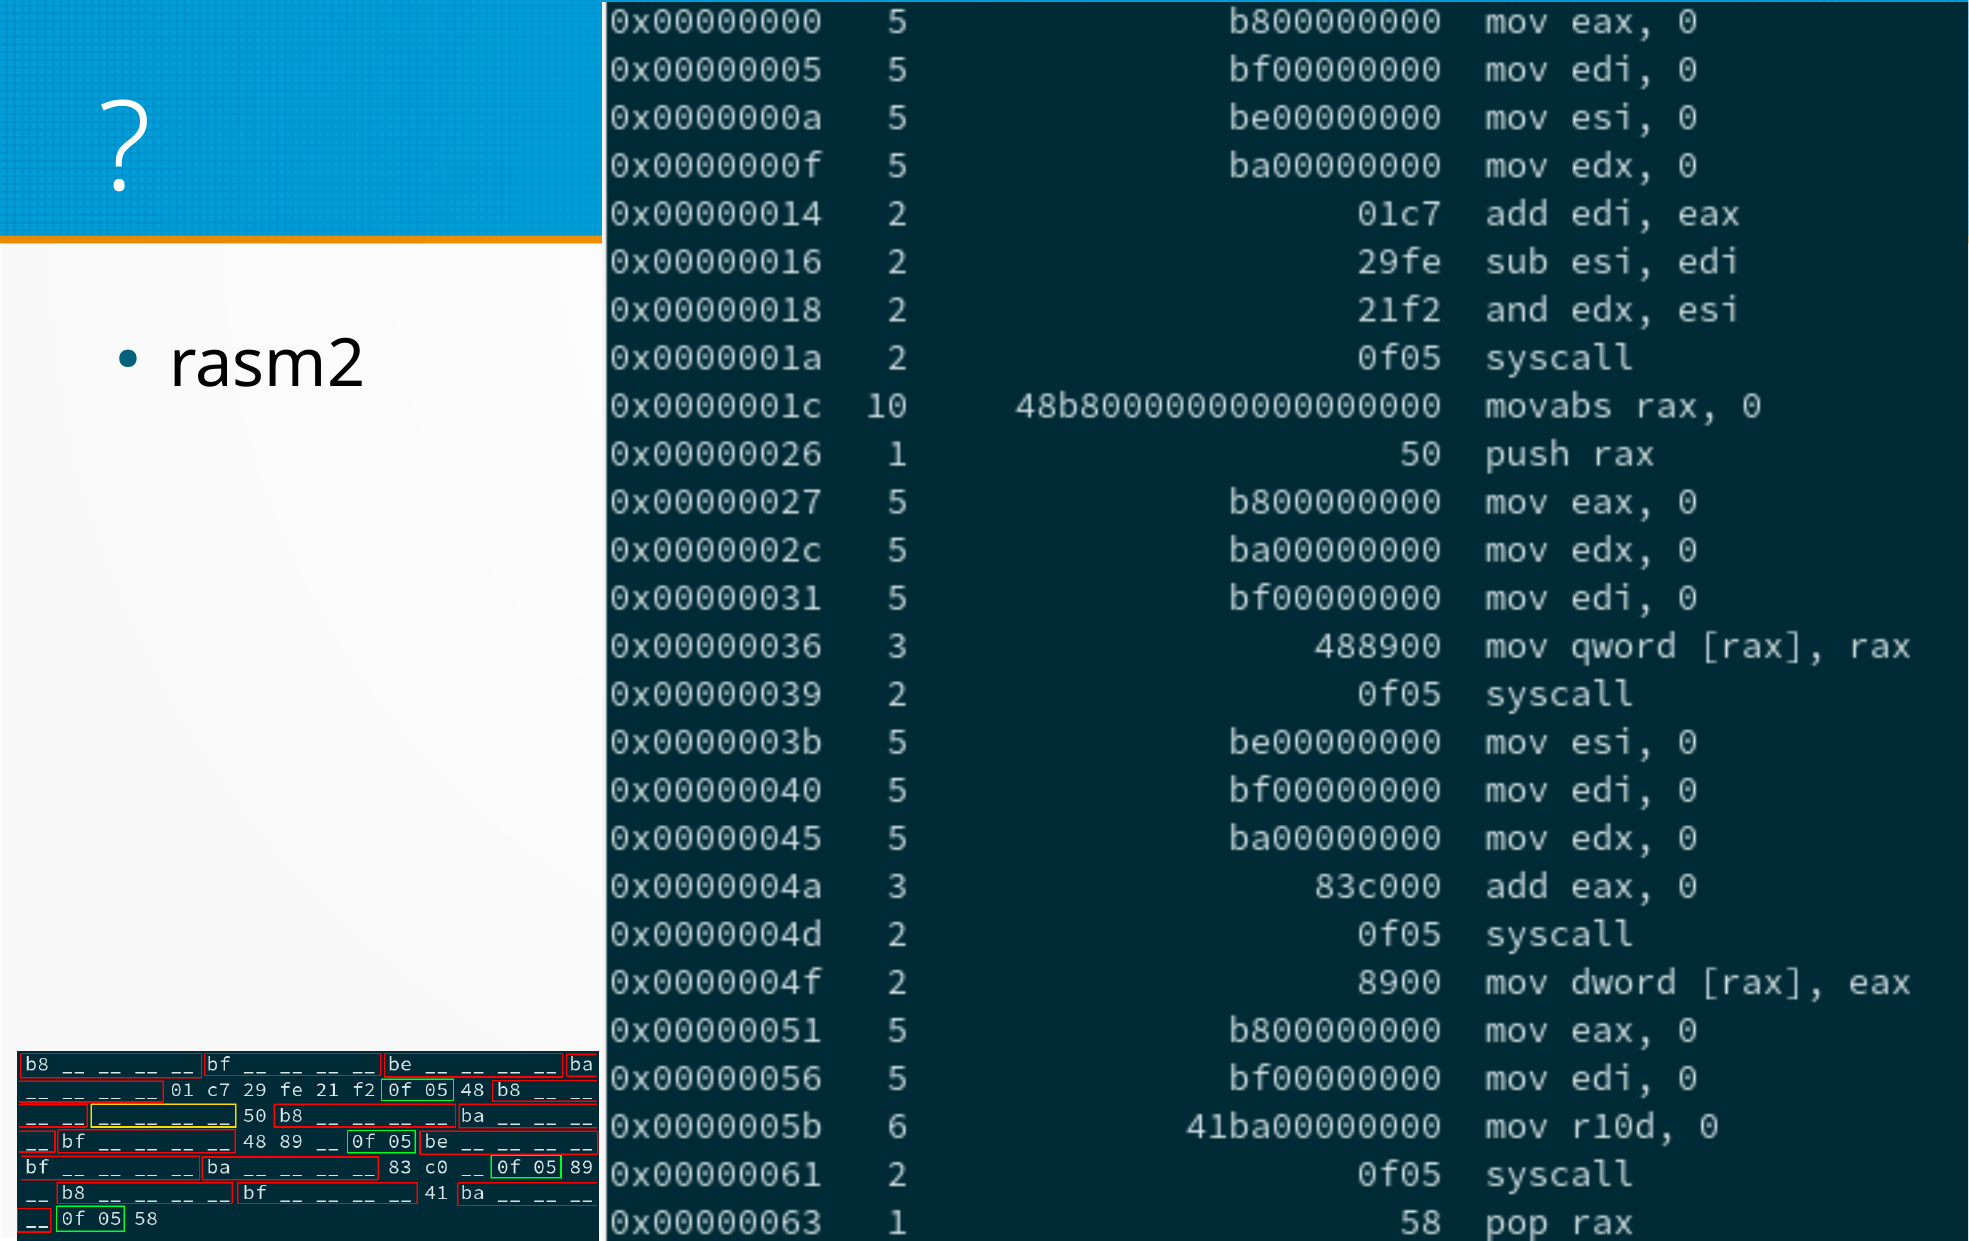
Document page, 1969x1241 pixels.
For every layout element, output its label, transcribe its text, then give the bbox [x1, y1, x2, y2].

picture [1316, 9, 1333, 33]
picture [1528, 62, 1548, 81]
picture [612, 297, 628, 322]
picture [1402, 246, 1421, 274]
picture [718, 297, 735, 322]
picture [633, 591, 649, 610]
picture [676, 778, 692, 802]
picture [633, 303, 649, 322]
picture [740, 874, 756, 898]
picture [654, 1018, 671, 1042]
picture [782, 1018, 799, 1042]
picture [804, 727, 822, 754]
picture [1765, 975, 1782, 994]
picture [654, 345, 671, 370]
picture [1402, 206, 1418, 226]
picture [740, 922, 756, 946]
picture [718, 826, 735, 850]
picture [1572, 879, 1591, 898]
picture [612, 489, 628, 514]
picture [697, 826, 714, 850]
picture [889, 1066, 906, 1090]
picture [1487, 879, 1504, 898]
picture [1359, 489, 1376, 514]
picture [1316, 393, 1333, 418]
picture [1402, 826, 1418, 850]
picture [1640, 172, 1650, 186]
picture [1616, 591, 1629, 610]
picture [633, 1071, 649, 1090]
picture [888, 9, 906, 33]
picture [676, 1114, 692, 1138]
picture [718, 9, 735, 33]
picture [0, 3, 607, 1241]
picture [718, 922, 735, 946]
picture [654, 9, 671, 33]
picture [783, 201, 799, 226]
picture [1402, 922, 1418, 946]
picture [654, 1162, 671, 1186]
picture [676, 153, 692, 178]
title ? [98, 19, 602, 227]
picture [1485, 975, 1527, 994]
picture [1381, 1159, 1400, 1186]
picture [1528, 783, 1549, 802]
picture [697, 345, 714, 370]
picture [783, 345, 799, 370]
picture [1528, 543, 1548, 562]
picture [718, 153, 735, 178]
picture [1485, 1119, 1527, 1138]
picture [718, 441, 735, 466]
picture [1380, 729, 1397, 754]
picture [1423, 393, 1440, 418]
picture [1680, 9, 1696, 33]
picture [1402, 537, 1418, 562]
picture [804, 1111, 823, 1138]
picture [718, 1066, 735, 1090]
picture [1551, 399, 1568, 418]
picture [803, 1210, 820, 1234]
picture [783, 393, 799, 418]
picture [633, 399, 649, 418]
picture [654, 681, 671, 706]
picture [1423, 970, 1440, 994]
picture [718, 633, 735, 658]
picture [1485, 735, 1527, 754]
picture [1423, 153, 1440, 178]
picture [1572, 583, 1611, 610]
picture [1231, 823, 1250, 850]
picture [1640, 1036, 1650, 1050]
picture [1509, 447, 1525, 466]
picture [1744, 393, 1760, 418]
picture [804, 879, 820, 898]
picture [1124, 393, 1141, 418]
picture [697, 729, 714, 754]
picture [1422, 1210, 1440, 1234]
picture [1423, 585, 1440, 610]
picture [718, 778, 735, 802]
picture [1380, 633, 1397, 658]
picture [1380, 393, 1397, 418]
picture [761, 201, 778, 226]
picture [1594, 1114, 1611, 1138]
picture [1422, 681, 1440, 706]
picture [718, 489, 735, 514]
picture [740, 1018, 756, 1042]
picture [697, 1114, 714, 1138]
picture [783, 297, 799, 322]
picture [1423, 874, 1440, 898]
picture [1572, 1023, 1591, 1042]
picture [1872, 975, 1888, 994]
picture [1423, 1114, 1440, 1138]
picture [1485, 14, 1527, 33]
picture [761, 1162, 778, 1186]
picture [697, 297, 714, 322]
picture [1423, 254, 1442, 274]
picture [697, 1162, 714, 1186]
picture [1231, 1015, 1269, 1042]
picture [1594, 1159, 1611, 1186]
picture [1701, 302, 1717, 322]
picture [612, 249, 628, 274]
picture [1616, 158, 1632, 178]
picture [612, 874, 628, 898]
picture [1573, 1167, 1589, 1186]
picture [654, 778, 671, 802]
picture [1485, 1023, 1527, 1042]
picture [740, 1210, 756, 1234]
picture [1530, 447, 1547, 466]
picture [782, 57, 799, 81]
picture [654, 153, 671, 178]
picture [1380, 105, 1397, 130]
picture [740, 970, 756, 994]
picture [1295, 537, 1312, 562]
picture [654, 826, 671, 850]
picture [1679, 302, 1698, 322]
picture [612, 153, 628, 178]
picture [718, 105, 735, 130]
picture [761, 537, 778, 562]
picture [1359, 57, 1376, 81]
picture [654, 57, 671, 81]
picture [1640, 28, 1650, 41]
picture [697, 393, 714, 418]
picture [1485, 831, 1527, 850]
picture [1616, 54, 1629, 81]
picture [1787, 631, 1798, 663]
picture [1316, 826, 1333, 850]
picture [1571, 967, 1634, 994]
picture [1380, 778, 1397, 802]
picture [1640, 508, 1650, 522]
picture [889, 970, 906, 994]
picture [889, 633, 906, 658]
picture [804, 633, 821, 658]
picture [1528, 639, 1549, 658]
picture [1316, 585, 1333, 610]
picture [1338, 1114, 1354, 1138]
picture [1423, 633, 1440, 658]
picture [718, 1210, 735, 1234]
picture [1573, 391, 1591, 418]
picture [633, 62, 649, 81]
picture [633, 1023, 649, 1042]
picture [718, 1114, 735, 1138]
picture [1572, 198, 1611, 226]
picture [676, 970, 692, 994]
picture [1594, 495, 1611, 514]
picture [1487, 254, 1504, 274]
picture [1402, 729, 1418, 754]
picture [1723, 639, 1739, 658]
picture [1551, 1167, 1568, 1186]
picture [718, 537, 735, 562]
picture [1295, 393, 1312, 418]
picture [612, 1210, 628, 1234]
picture [1528, 495, 1548, 514]
picture [761, 1210, 778, 1234]
picture [1359, 105, 1376, 130]
picture [889, 345, 906, 370]
picture [1572, 14, 1591, 33]
picture [1338, 778, 1354, 802]
picture [1338, 489, 1354, 514]
picture [1316, 778, 1333, 802]
picture [654, 249, 671, 274]
picture [740, 345, 756, 370]
picture [888, 489, 906, 514]
picture [782, 1162, 799, 1186]
picture [1656, 631, 1675, 658]
picture [1485, 62, 1527, 81]
picture [1316, 1018, 1333, 1042]
picture [1487, 1215, 1527, 1241]
picture [888, 826, 906, 850]
picture [697, 874, 714, 898]
picture [697, 778, 714, 802]
picture [1616, 543, 1632, 562]
picture [1594, 879, 1611, 898]
picture [740, 489, 756, 514]
picture [654, 537, 671, 562]
picture [1680, 874, 1696, 898]
picture [803, 57, 820, 81]
picture [1274, 57, 1290, 81]
picture [888, 537, 906, 562]
picture [1252, 543, 1269, 562]
picture [1423, 57, 1440, 81]
picture [1274, 778, 1290, 802]
picture [612, 1162, 628, 1186]
picture [1252, 831, 1269, 850]
picture [803, 489, 821, 514]
picture [1402, 294, 1421, 322]
picture [868, 393, 884, 418]
picture [1295, 1018, 1312, 1042]
picture [1316, 537, 1333, 562]
picture [1640, 316, 1650, 330]
picture [633, 639, 649, 658]
picture [1316, 57, 1333, 81]
picture [697, 9, 714, 33]
picture [1274, 1114, 1290, 1138]
picture [1359, 585, 1376, 610]
picture [1423, 9, 1440, 33]
picture [1402, 778, 1418, 802]
picture [1811, 652, 1821, 666]
picture [676, 393, 692, 418]
picture [740, 201, 756, 226]
picture [1231, 150, 1250, 178]
picture [1210, 1114, 1226, 1138]
picture [1231, 54, 1250, 81]
picture [1851, 639, 1867, 658]
picture [1765, 639, 1781, 658]
picture [654, 441, 671, 466]
picture [1528, 1119, 1548, 1138]
picture [889, 201, 906, 226]
picture [1572, 1063, 1611, 1090]
picture [1680, 105, 1696, 130]
picture [804, 543, 820, 562]
picture [761, 585, 778, 610]
picture [718, 57, 735, 81]
picture [1572, 110, 1591, 130]
picture [612, 393, 628, 418]
picture [740, 681, 756, 706]
picture [889, 1210, 906, 1234]
picture [740, 729, 756, 754]
picture [1402, 874, 1418, 898]
picture [1422, 1162, 1440, 1186]
picture [1295, 585, 1312, 610]
picture [740, 1066, 756, 1090]
picture [654, 585, 671, 610]
picture [1252, 775, 1271, 802]
picture [1528, 831, 1549, 850]
picture [1380, 153, 1397, 178]
picture [1594, 14, 1611, 33]
picture [1359, 537, 1376, 562]
picture [1485, 158, 1527, 178]
picture [761, 633, 778, 658]
picture [1380, 9, 1397, 33]
picture [1359, 922, 1376, 946]
picture [1402, 633, 1418, 658]
picture [1359, 1066, 1376, 1090]
picture [1274, 826, 1290, 850]
picture [633, 158, 649, 178]
picture [782, 537, 799, 562]
picture [633, 1167, 649, 1186]
picture [804, 585, 820, 610]
picture [1701, 1114, 1717, 1138]
picture [1423, 297, 1440, 322]
picture [676, 249, 692, 274]
picture [1594, 679, 1611, 706]
picture [1359, 201, 1376, 226]
picture [761, 874, 801, 898]
picture [1359, 778, 1376, 802]
picture [804, 967, 823, 994]
picture [1274, 105, 1290, 130]
picture [697, 153, 714, 178]
picture [1231, 6, 1269, 33]
picture [803, 681, 820, 706]
picture [1640, 124, 1650, 137]
picture [740, 393, 756, 418]
picture [1423, 778, 1440, 802]
picture [782, 1114, 799, 1138]
picture [1595, 447, 1611, 466]
picture [1231, 583, 1250, 610]
picture [1316, 105, 1333, 130]
picture [1744, 975, 1760, 994]
picture [1640, 76, 1650, 89]
picture [676, 201, 692, 226]
picture [1640, 604, 1650, 618]
picture [761, 681, 778, 706]
picture [697, 681, 714, 706]
picture [1485, 783, 1527, 802]
picture [1487, 351, 1504, 370]
picture [1359, 970, 1376, 994]
picture [1253, 583, 1271, 610]
picture [1574, 1119, 1589, 1138]
picture [1615, 447, 1632, 466]
picture [1359, 1018, 1376, 1042]
picture [740, 9, 756, 33]
picture [1402, 1018, 1418, 1042]
picture [1485, 110, 1527, 130]
picture [1572, 495, 1591, 514]
picture [1680, 1066, 1696, 1090]
picture [676, 57, 692, 81]
picture [1167, 393, 1183, 418]
picture [804, 1018, 820, 1042]
picture [1551, 439, 1568, 466]
picture [1295, 57, 1312, 81]
picture [782, 633, 799, 658]
picture [1316, 874, 1333, 898]
picture [781, 585, 799, 610]
picture [718, 1162, 735, 1186]
picture [801, 201, 823, 226]
picture [1573, 927, 1589, 946]
picture [1380, 1114, 1397, 1138]
picture [612, 681, 628, 706]
picture [697, 922, 714, 946]
picture [633, 783, 649, 802]
picture [1487, 302, 1504, 322]
picture [676, 9, 692, 33]
picture [1530, 351, 1547, 370]
picture [1380, 874, 1397, 898]
picture [697, 441, 714, 466]
picture [761, 1018, 778, 1042]
picture [633, 879, 649, 898]
picture [761, 105, 778, 130]
picture [1640, 892, 1650, 906]
picture [1572, 823, 1611, 850]
picture [612, 201, 628, 226]
picture [804, 9, 820, 33]
picture [1380, 826, 1397, 850]
picture [1680, 729, 1696, 754]
picture [1381, 343, 1400, 370]
picture [1316, 729, 1333, 754]
picture [676, 489, 692, 514]
picture [1314, 633, 1354, 658]
picture [1423, 1018, 1440, 1042]
picture [888, 585, 906, 610]
picture [782, 9, 799, 33]
picture [889, 1114, 906, 1138]
picture [1381, 201, 1397, 226]
picture [612, 537, 628, 562]
picture [761, 393, 778, 418]
picture [1485, 591, 1527, 610]
picture [1316, 1066, 1333, 1090]
picture [1487, 447, 1506, 474]
picture [1528, 871, 1547, 898]
picture [888, 778, 906, 802]
picture [1381, 919, 1400, 946]
picture [676, 345, 692, 370]
picture [889, 297, 906, 322]
picture [1616, 343, 1632, 370]
picture [1423, 826, 1440, 850]
picture [1359, 249, 1376, 274]
picture [654, 1114, 671, 1138]
picture [612, 729, 628, 754]
picture [1616, 775, 1629, 802]
picture [654, 729, 671, 754]
picture [1186, 1114, 1207, 1138]
picture [697, 633, 714, 658]
picture [697, 1066, 714, 1090]
picture [1616, 198, 1629, 226]
picture [1359, 879, 1376, 898]
picture [740, 1162, 756, 1186]
picture [889, 249, 906, 274]
picture [1338, 57, 1354, 81]
picture [718, 345, 735, 370]
picture [1640, 796, 1650, 810]
picture [1316, 489, 1333, 514]
picture [740, 57, 756, 81]
picture [1295, 153, 1312, 178]
picture [1615, 879, 1632, 898]
picture [1485, 495, 1527, 514]
picture [804, 778, 820, 802]
picture [633, 927, 649, 946]
picture [1060, 391, 1098, 418]
picture [1722, 295, 1736, 322]
picture [1295, 9, 1312, 33]
picture [676, 105, 692, 130]
picture [1723, 975, 1739, 994]
picture [761, 489, 778, 514]
picture [1615, 1023, 1632, 1042]
picture [1252, 393, 1269, 418]
picture [654, 1210, 671, 1234]
picture [633, 254, 649, 274]
picture [1401, 1210, 1418, 1234]
picture [1528, 110, 1548, 130]
picture [1338, 729, 1354, 754]
picture [1594, 110, 1611, 130]
picture [1402, 153, 1418, 178]
picture [1528, 1071, 1548, 1090]
picture [1615, 919, 1632, 946]
picture [1509, 302, 1525, 322]
picture [1594, 735, 1611, 754]
picture [633, 14, 649, 33]
picture [1274, 153, 1290, 178]
picture [612, 585, 628, 610]
picture [676, 1066, 692, 1090]
picture [1015, 393, 1055, 418]
picture [676, 537, 692, 562]
picture [654, 633, 671, 658]
picture [1706, 967, 1717, 1000]
picture [1359, 345, 1376, 370]
picture [1528, 295, 1547, 322]
picture [1616, 1063, 1629, 1090]
picture [740, 585, 756, 610]
picture [1487, 927, 1504, 946]
picture [654, 922, 671, 946]
picture [782, 681, 799, 706]
picture [718, 729, 735, 754]
picture [1507, 687, 1527, 714]
picture [1274, 9, 1290, 33]
picture [1572, 150, 1611, 178]
picture [1571, 639, 1634, 666]
picture [1722, 246, 1736, 274]
picture [1338, 537, 1354, 562]
picture [1594, 343, 1611, 370]
picture [612, 826, 628, 850]
picture [1359, 9, 1376, 33]
picture [1640, 556, 1650, 570]
picture [654, 874, 671, 898]
picture [1338, 1018, 1354, 1042]
picture [1380, 537, 1397, 562]
picture [761, 1066, 778, 1090]
picture [889, 1162, 906, 1186]
picture [1485, 639, 1527, 658]
picture [1381, 297, 1397, 322]
picture [1485, 399, 1527, 418]
picture [1594, 1023, 1611, 1042]
picture [718, 1018, 735, 1042]
picture [1680, 489, 1696, 514]
picture [697, 585, 714, 610]
picture [1402, 105, 1418, 130]
picture [1509, 254, 1525, 274]
picture [1231, 727, 1271, 754]
picture [27, 1160, 33, 1173]
picture [697, 1210, 714, 1234]
picture [1295, 105, 1312, 130]
picture [612, 922, 628, 946]
picture [1295, 826, 1312, 850]
picture [740, 537, 756, 562]
picture [612, 633, 628, 658]
picture [633, 687, 649, 706]
picture [1635, 1111, 1653, 1138]
picture [633, 975, 649, 994]
picture [804, 150, 823, 178]
picture [697, 537, 714, 562]
picture [718, 393, 735, 418]
picture [782, 489, 799, 514]
picture [633, 1119, 649, 1138]
picture [1849, 975, 1869, 994]
picture [1402, 1162, 1418, 1186]
picture [889, 1018, 906, 1042]
picture [1872, 639, 1888, 658]
picture [1485, 1071, 1527, 1090]
picture [1706, 631, 1717, 663]
picture [1530, 1167, 1547, 1186]
picture [782, 441, 799, 466]
picture [612, 441, 628, 466]
picture [1338, 826, 1354, 850]
picture [1423, 537, 1440, 562]
picture [1530, 687, 1547, 706]
picture [1338, 393, 1354, 418]
picture [654, 489, 671, 514]
picture [782, 105, 799, 130]
picture [1640, 1084, 1650, 1098]
picture [1402, 345, 1418, 370]
picture [1528, 198, 1547, 226]
picture [676, 585, 692, 610]
picture [1252, 1119, 1269, 1138]
picture [1616, 727, 1629, 754]
picture [1638, 399, 1653, 418]
picture [1359, 1162, 1376, 1186]
picture [633, 206, 649, 226]
picture [1103, 393, 1119, 418]
picture [761, 153, 778, 178]
picture [1423, 489, 1440, 514]
picture [676, 1018, 692, 1042]
picture [676, 297, 692, 322]
picture [1528, 975, 1548, 994]
picture [718, 249, 735, 274]
picture [1402, 489, 1418, 514]
picture [1487, 1167, 1504, 1186]
picture [761, 297, 778, 322]
picture [1811, 988, 1821, 1002]
picture [740, 105, 756, 130]
picture [1594, 399, 1611, 418]
picture [1380, 57, 1397, 81]
picture [499, 1083, 505, 1095]
picture [1637, 447, 1653, 466]
picture [1295, 1066, 1312, 1090]
picture [1274, 489, 1290, 514]
picture [697, 970, 714, 994]
picture [1423, 729, 1440, 754]
picture [718, 970, 735, 994]
picture [1359, 393, 1376, 418]
picture [1338, 1066, 1354, 1090]
picture [1744, 639, 1760, 658]
picture [1402, 9, 1418, 33]
picture [888, 153, 906, 178]
picture [1380, 585, 1397, 610]
picture [1295, 489, 1312, 514]
picture [1701, 206, 1717, 226]
picture [740, 778, 756, 802]
picture [390, 1057, 396, 1070]
picture [697, 57, 714, 81]
picture [761, 441, 778, 466]
picture [889, 441, 906, 466]
picture [1359, 826, 1376, 850]
picture [1381, 679, 1400, 706]
picture [1528, 14, 1548, 33]
picture [697, 105, 714, 130]
picture [1507, 871, 1525, 898]
picture [1507, 927, 1527, 954]
picture [1658, 399, 1675, 418]
picture [1422, 345, 1440, 370]
picture [1572, 775, 1611, 802]
picture [654, 393, 671, 418]
picture [761, 919, 820, 946]
picture [1231, 102, 1271, 130]
picture [1231, 775, 1250, 802]
picture [1572, 735, 1591, 754]
picture [1507, 1167, 1527, 1194]
picture [612, 1066, 628, 1090]
picture [1338, 9, 1354, 33]
picture [612, 970, 628, 994]
picture [1485, 543, 1527, 562]
picture [676, 729, 692, 754]
picture [1656, 967, 1675, 994]
picture [1402, 970, 1418, 994]
picture [1680, 153, 1696, 178]
picture [1210, 393, 1226, 418]
picture [612, 778, 628, 802]
picture [804, 1162, 820, 1186]
picture [740, 826, 756, 850]
picture [1316, 153, 1333, 178]
picture [718, 681, 735, 706]
picture [1423, 105, 1440, 130]
picture [740, 249, 756, 274]
picture [1574, 1215, 1589, 1234]
picture [1487, 687, 1504, 706]
picture [1616, 246, 1629, 274]
picture [1787, 967, 1798, 1000]
picture [1615, 1159, 1632, 1186]
picture [1231, 535, 1250, 562]
picture [1530, 246, 1549, 274]
picture [697, 201, 714, 226]
picture [1401, 441, 1418, 466]
picture [1423, 1066, 1440, 1090]
picture [633, 1215, 649, 1234]
picture [782, 729, 799, 754]
picture [1274, 393, 1290, 418]
picture [1380, 970, 1397, 994]
picture [27, 1057, 33, 1070]
picture [676, 826, 692, 850]
picture [1359, 153, 1376, 178]
picture [676, 633, 692, 658]
picture [782, 1066, 799, 1090]
picture [676, 874, 692, 898]
picture [1338, 153, 1354, 178]
picture [1616, 14, 1632, 33]
picture [1423, 441, 1440, 466]
picture [654, 970, 671, 994]
picture [888, 57, 906, 81]
picture [1422, 201, 1441, 226]
picture [718, 585, 735, 610]
picture [1572, 254, 1591, 274]
picture [1594, 254, 1611, 274]
picture [1380, 1018, 1397, 1042]
picture [889, 681, 906, 706]
picture [1402, 1114, 1418, 1138]
list rasm2 [98, 315, 602, 1081]
picture [1551, 687, 1568, 706]
picture [1640, 748, 1650, 762]
picture [676, 922, 692, 946]
picture [888, 105, 906, 130]
picture [1615, 679, 1632, 706]
picture [697, 489, 714, 514]
picture [1274, 729, 1290, 754]
picture [1422, 922, 1440, 946]
picture [1616, 303, 1632, 322]
picture [761, 9, 778, 33]
picture [1551, 351, 1568, 370]
picture [783, 249, 799, 274]
picture [804, 1066, 821, 1090]
picture [804, 399, 820, 418]
picture [761, 729, 778, 754]
picture [1616, 102, 1629, 129]
picture [1146, 393, 1162, 418]
picture [761, 970, 801, 994]
picture [782, 153, 799, 178]
picture [1616, 495, 1632, 514]
picture [718, 201, 735, 226]
picture [1253, 54, 1271, 81]
picture [782, 1210, 800, 1234]
picture [1402, 681, 1418, 706]
picture [654, 201, 671, 226]
picture [804, 441, 821, 466]
picture [1680, 585, 1696, 610]
picture [1573, 687, 1589, 706]
picture [1316, 1114, 1333, 1138]
picture [1295, 729, 1312, 754]
picture [676, 441, 692, 466]
picture [1528, 399, 1548, 418]
picture [740, 633, 756, 658]
picture [803, 297, 820, 322]
picture [1679, 246, 1717, 274]
picture [1704, 412, 1714, 426]
picture [697, 249, 714, 274]
picture [1893, 975, 1910, 994]
picture [1231, 393, 1248, 418]
picture [889, 874, 906, 898]
picture [633, 831, 649, 850]
picture [1274, 585, 1290, 610]
picture [633, 110, 649, 129]
picture [740, 1114, 756, 1138]
picture [1572, 295, 1611, 322]
picture [1680, 399, 1696, 418]
picture [1380, 249, 1397, 274]
picture [1231, 1063, 1250, 1090]
picture [889, 922, 906, 946]
picture [697, 1018, 714, 1042]
picture [718, 874, 735, 898]
picture [1231, 487, 1269, 514]
picture [1615, 1215, 1632, 1234]
picture [1680, 826, 1696, 850]
picture [612, 9, 628, 33]
picture [1402, 585, 1418, 610]
picture [633, 447, 649, 466]
picture [654, 297, 671, 322]
picture [1402, 393, 1418, 418]
picture [1893, 639, 1910, 658]
picture [1359, 1114, 1376, 1138]
picture [740, 297, 756, 322]
picture [633, 543, 649, 562]
picture [1359, 681, 1376, 706]
picture [1274, 537, 1290, 562]
picture [761, 249, 778, 274]
picture [804, 110, 820, 130]
picture [1252, 158, 1269, 178]
picture [633, 495, 649, 514]
picture [761, 1114, 778, 1138]
picture [1528, 1023, 1548, 1042]
picture [612, 1114, 628, 1138]
picture [1380, 1066, 1397, 1090]
picture [1640, 844, 1650, 858]
picture [804, 351, 820, 370]
picture [1615, 1114, 1632, 1138]
picture [1507, 351, 1527, 378]
picture [612, 1018, 628, 1042]
picture [1680, 57, 1696, 81]
picture [1679, 206, 1698, 226]
picture [1402, 1066, 1418, 1090]
picture [1337, 874, 1354, 898]
picture [1638, 975, 1653, 994]
picture [1551, 927, 1568, 946]
picture [1402, 57, 1418, 81]
picture [888, 729, 906, 754]
picture [1640, 220, 1650, 234]
picture [1231, 1111, 1250, 1138]
picture [1274, 1066, 1290, 1090]
picture [1640, 268, 1650, 282]
picture [1530, 1215, 1549, 1241]
picture [1295, 778, 1312, 802]
picture [612, 105, 628, 130]
picture [761, 345, 778, 370]
picture [761, 778, 801, 802]
picture [1274, 1018, 1290, 1042]
picture [1359, 297, 1376, 322]
picture [1680, 537, 1696, 562]
picture [1722, 206, 1739, 226]
picture [889, 393, 906, 418]
picture [676, 1210, 692, 1234]
picture [740, 153, 756, 178]
picture [676, 1162, 692, 1186]
picture [1530, 927, 1547, 946]
picture [1572, 54, 1611, 81]
picture [1338, 585, 1354, 610]
picture [1572, 535, 1611, 562]
picture [1680, 1018, 1696, 1042]
picture [1615, 831, 1632, 850]
picture [740, 441, 756, 466]
picture [654, 105, 671, 130]
picture [1638, 639, 1653, 658]
picture [1680, 778, 1696, 802]
picture [1528, 735, 1549, 754]
picture [761, 826, 820, 850]
picture [633, 735, 649, 754]
picture [1359, 633, 1376, 658]
picture [1528, 591, 1548, 610]
picture [804, 249, 821, 274]
picture [1338, 105, 1354, 130]
picture [1487, 198, 1525, 226]
picture [1188, 393, 1205, 418]
picture [1594, 919, 1611, 946]
picture [1661, 1132, 1672, 1146]
picture [1359, 729, 1376, 754]
picture [1380, 489, 1397, 514]
picture [1295, 1114, 1312, 1138]
picture [612, 57, 628, 81]
picture [633, 351, 649, 370]
picture [1594, 1215, 1611, 1234]
picture [676, 681, 692, 706]
picture [1528, 158, 1548, 178]
picture [1573, 351, 1589, 370]
picture [1253, 1063, 1271, 1090]
picture [761, 57, 778, 81]
picture [654, 1066, 671, 1090]
picture [612, 345, 628, 370]
